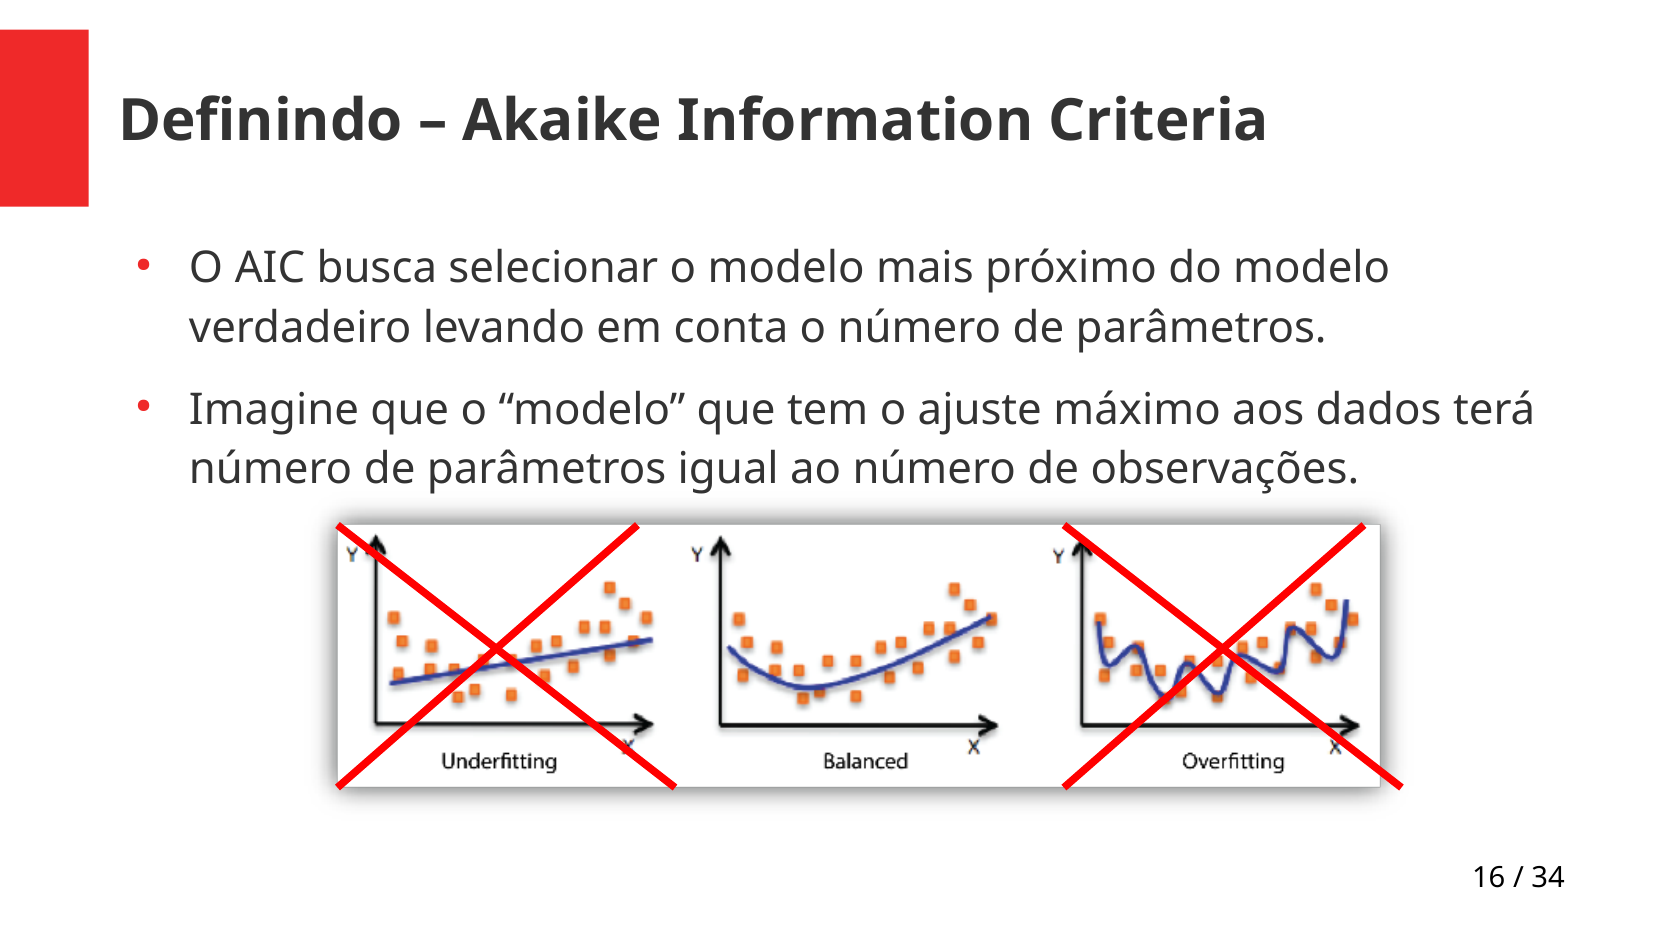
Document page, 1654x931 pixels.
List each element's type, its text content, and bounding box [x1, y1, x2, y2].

picture [300, 487, 1418, 826]
title Definindo – Akaike Information Criteria [118, 29, 1595, 207]
list O AIC busca selecionar o modelo mais próximo do modelo verdadeiro levando em conta o número de parâmetros. Imagine que o “modelo” que tem o ajuste máximo aos dados terá número de parâmetros igual ao número de observações. [118, 236, 1595, 798]
